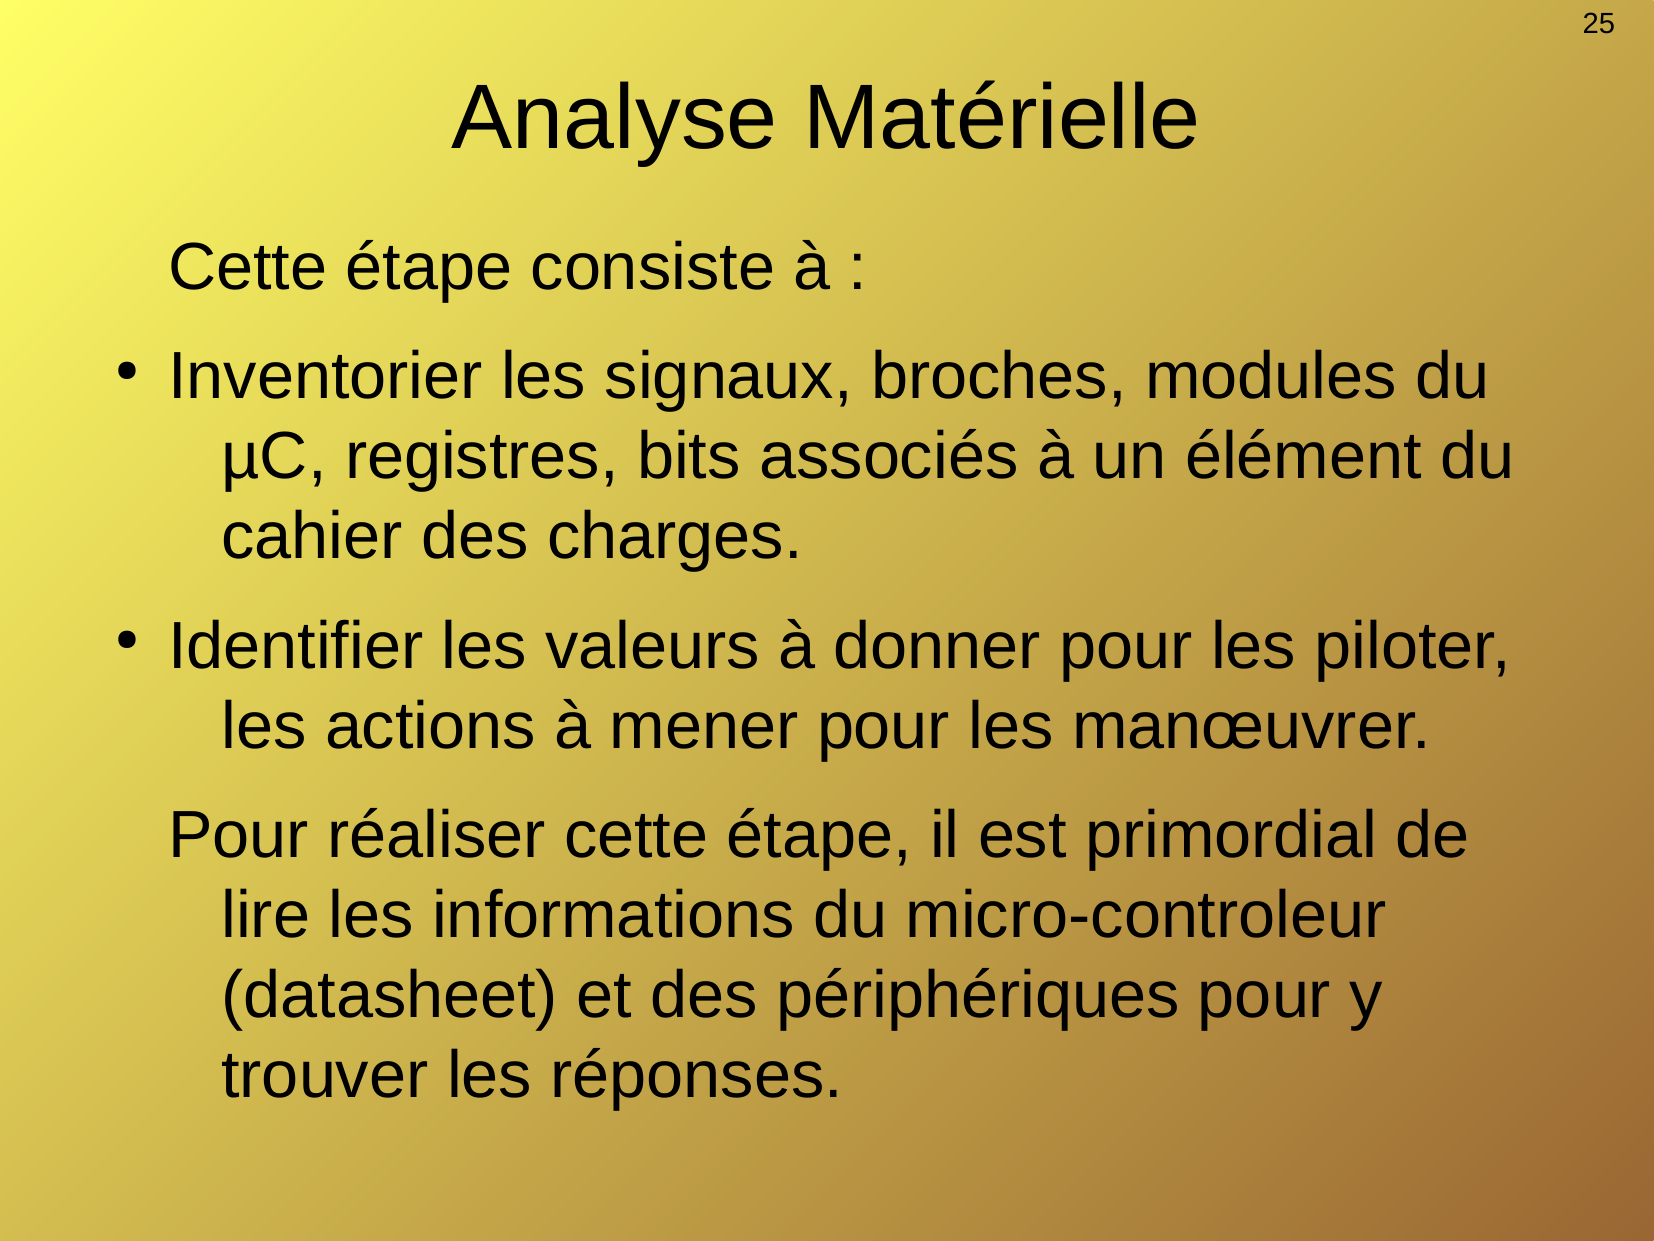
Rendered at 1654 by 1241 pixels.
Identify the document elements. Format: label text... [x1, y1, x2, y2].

title Analyse Matérielle [82, 49, 1571, 175]
list Cette étape consiste à : Inventorier les signaux, broches, modules du µC, registres, bits associés à un élément du cahier des charges. Identifier les valeurs à donner pour les piloter, les actions à mener pour les manœuvrer. Pour réaliser cette étape, il est primordial de lire les informations du micro-controleur (datasheet) et des périphériques pour y trouver les réponses. [79, 222, 1568, 1042]
text_box <numéro> [1567, 0, 1654, 48]
